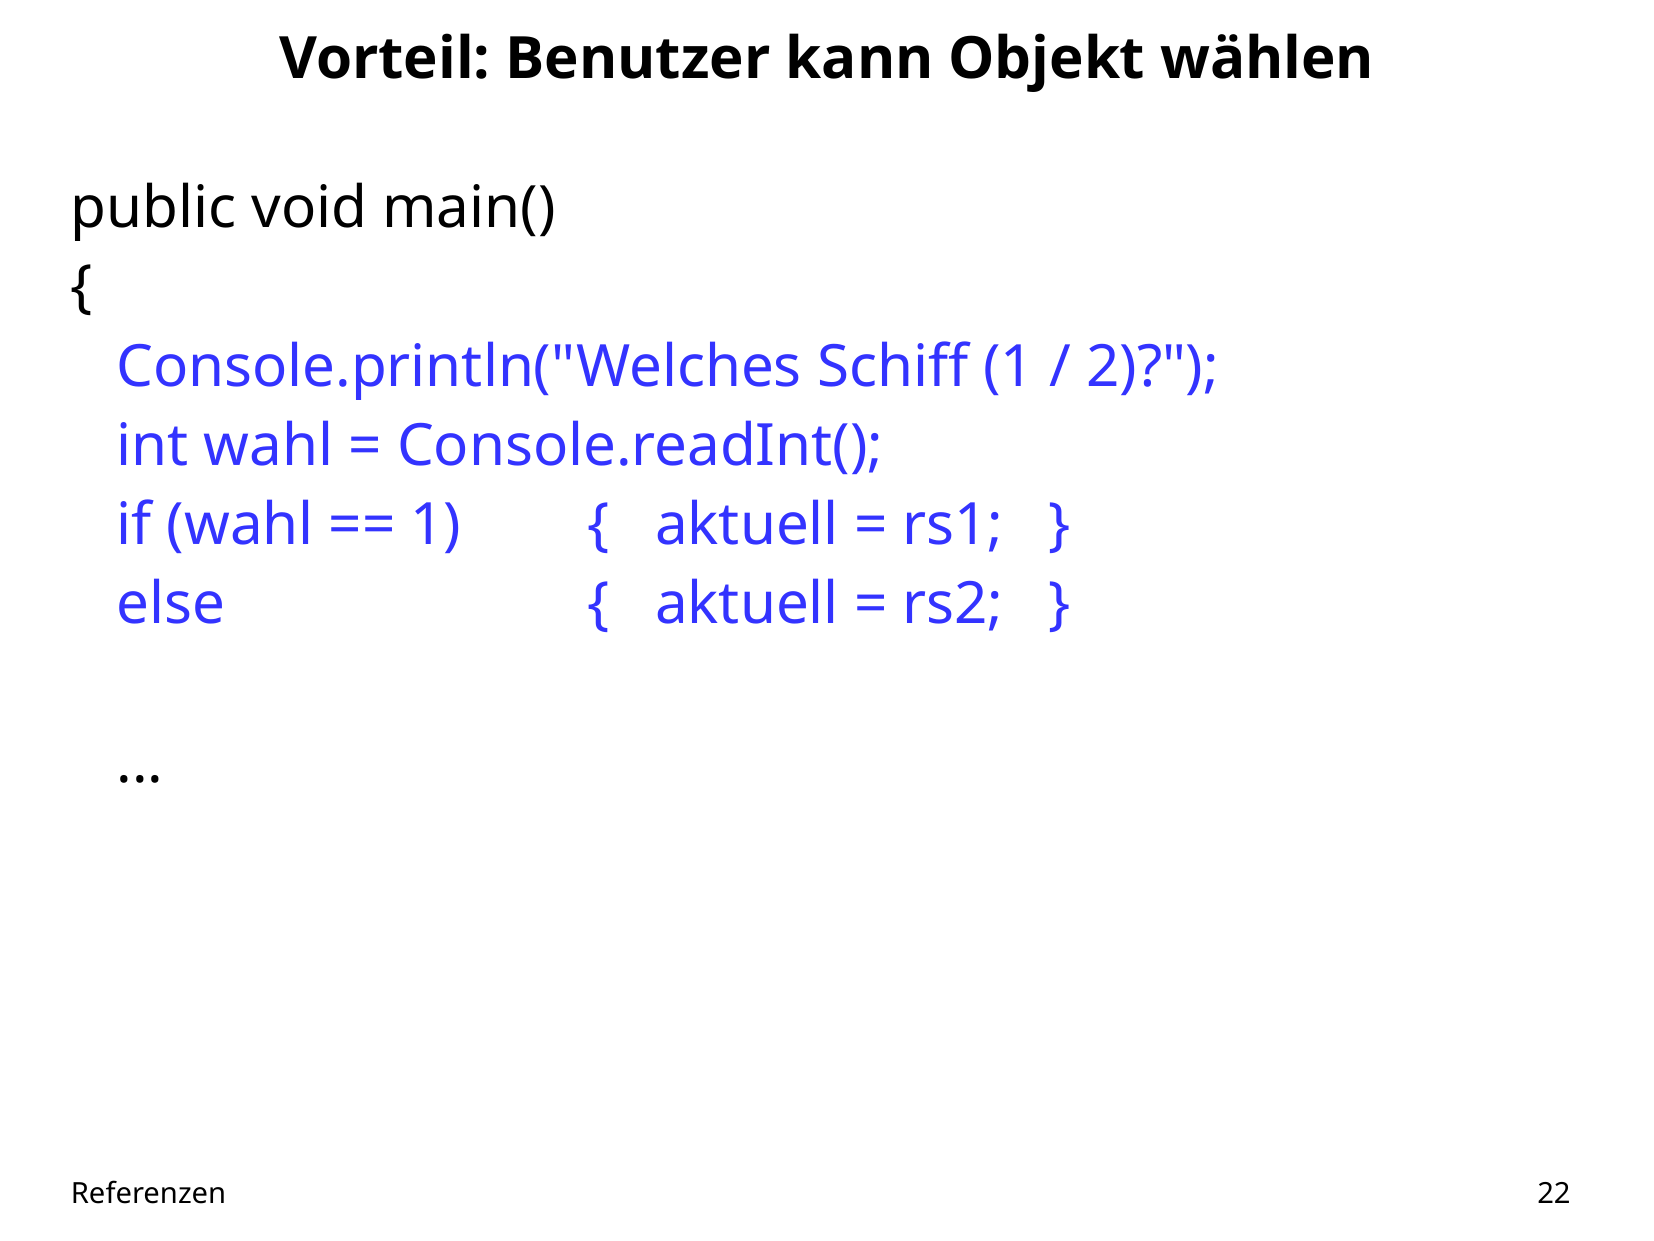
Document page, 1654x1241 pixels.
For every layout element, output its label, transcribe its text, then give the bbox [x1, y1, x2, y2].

title Vorteil: Benutzer kann Objekt wählen [0, 5, 1654, 107]
list public void main() { Console.println("Welches Schiff (1 / 2)?"); int wahl = Console.readInt(); if (wahl == 1) { aktuell = rs1; } else { aktuell = rs2; } ... [70, 165, 1560, 1158]
